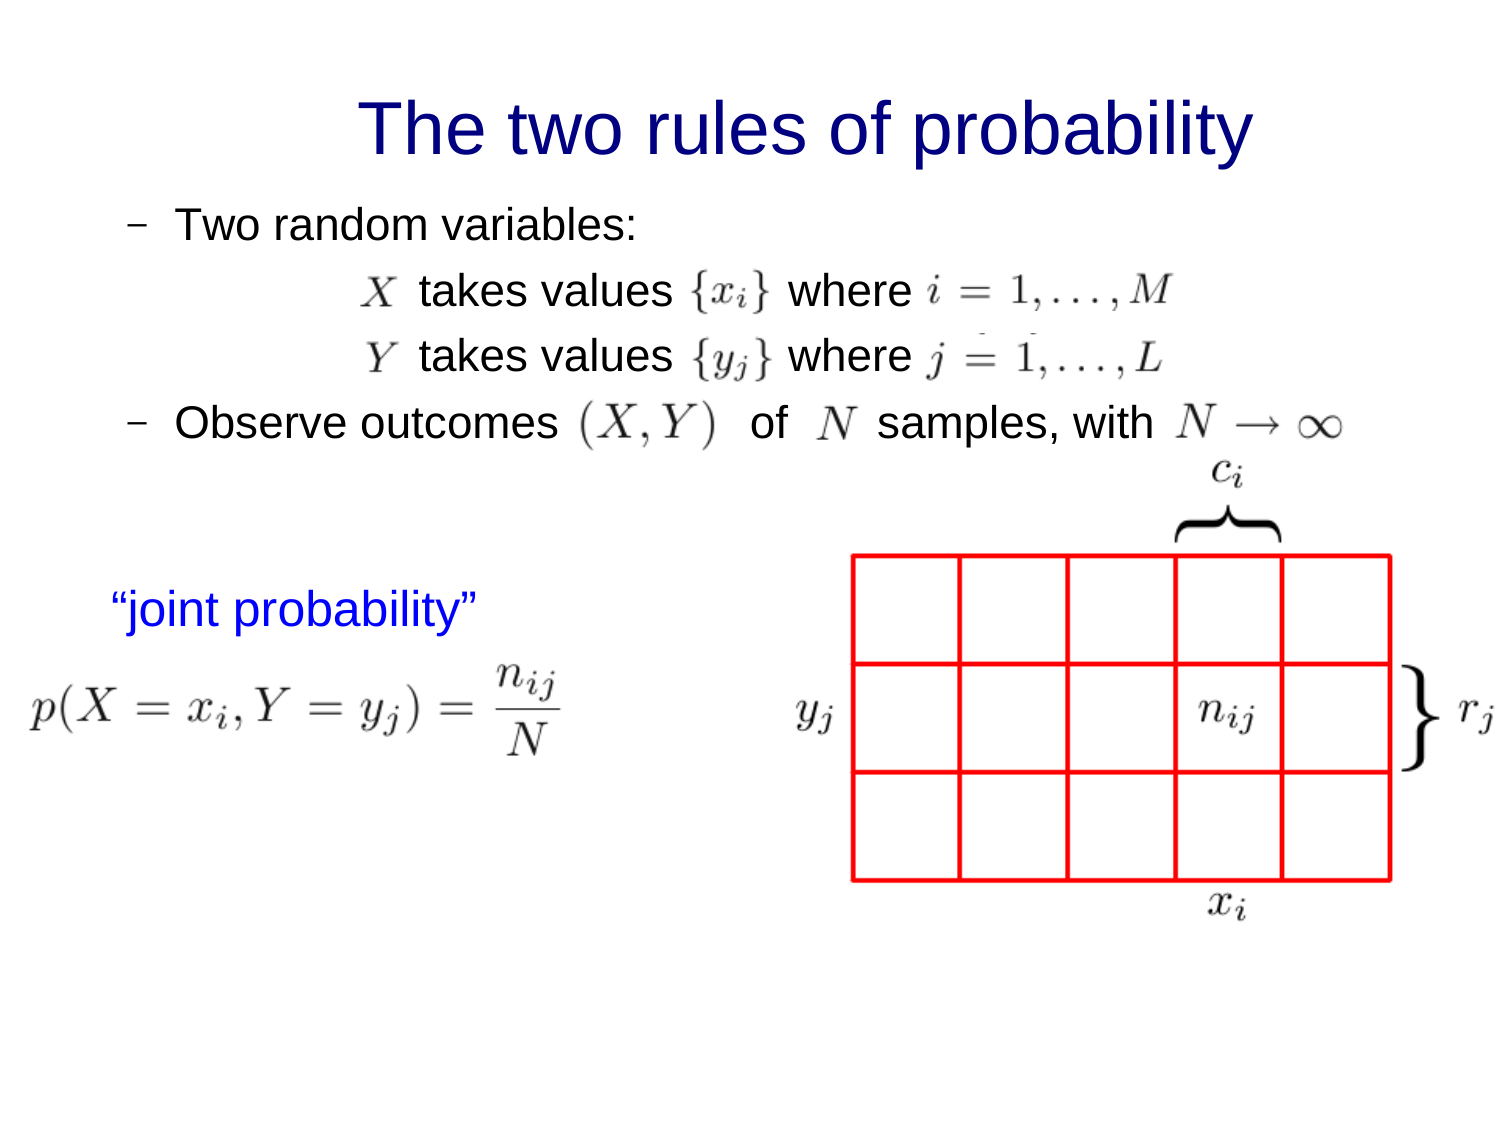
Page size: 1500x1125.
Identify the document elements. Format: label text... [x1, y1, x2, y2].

picture [684, 261, 772, 319]
picture [28, 655, 565, 770]
title The two rules of probability [149, 65, 1463, 179]
text_box “joint probability” [96, 569, 493, 645]
picture [787, 455, 1500, 927]
picture [578, 390, 719, 457]
picture [690, 329, 772, 388]
picture [810, 396, 865, 451]
picture [360, 267, 399, 313]
list Two random variables: takes values where takes values where Observe outcomes of samples, with [37, 187, 1500, 1125]
picture [926, 267, 1174, 311]
picture [1166, 393, 1348, 454]
picture [924, 333, 1164, 384]
picture [363, 337, 401, 377]
